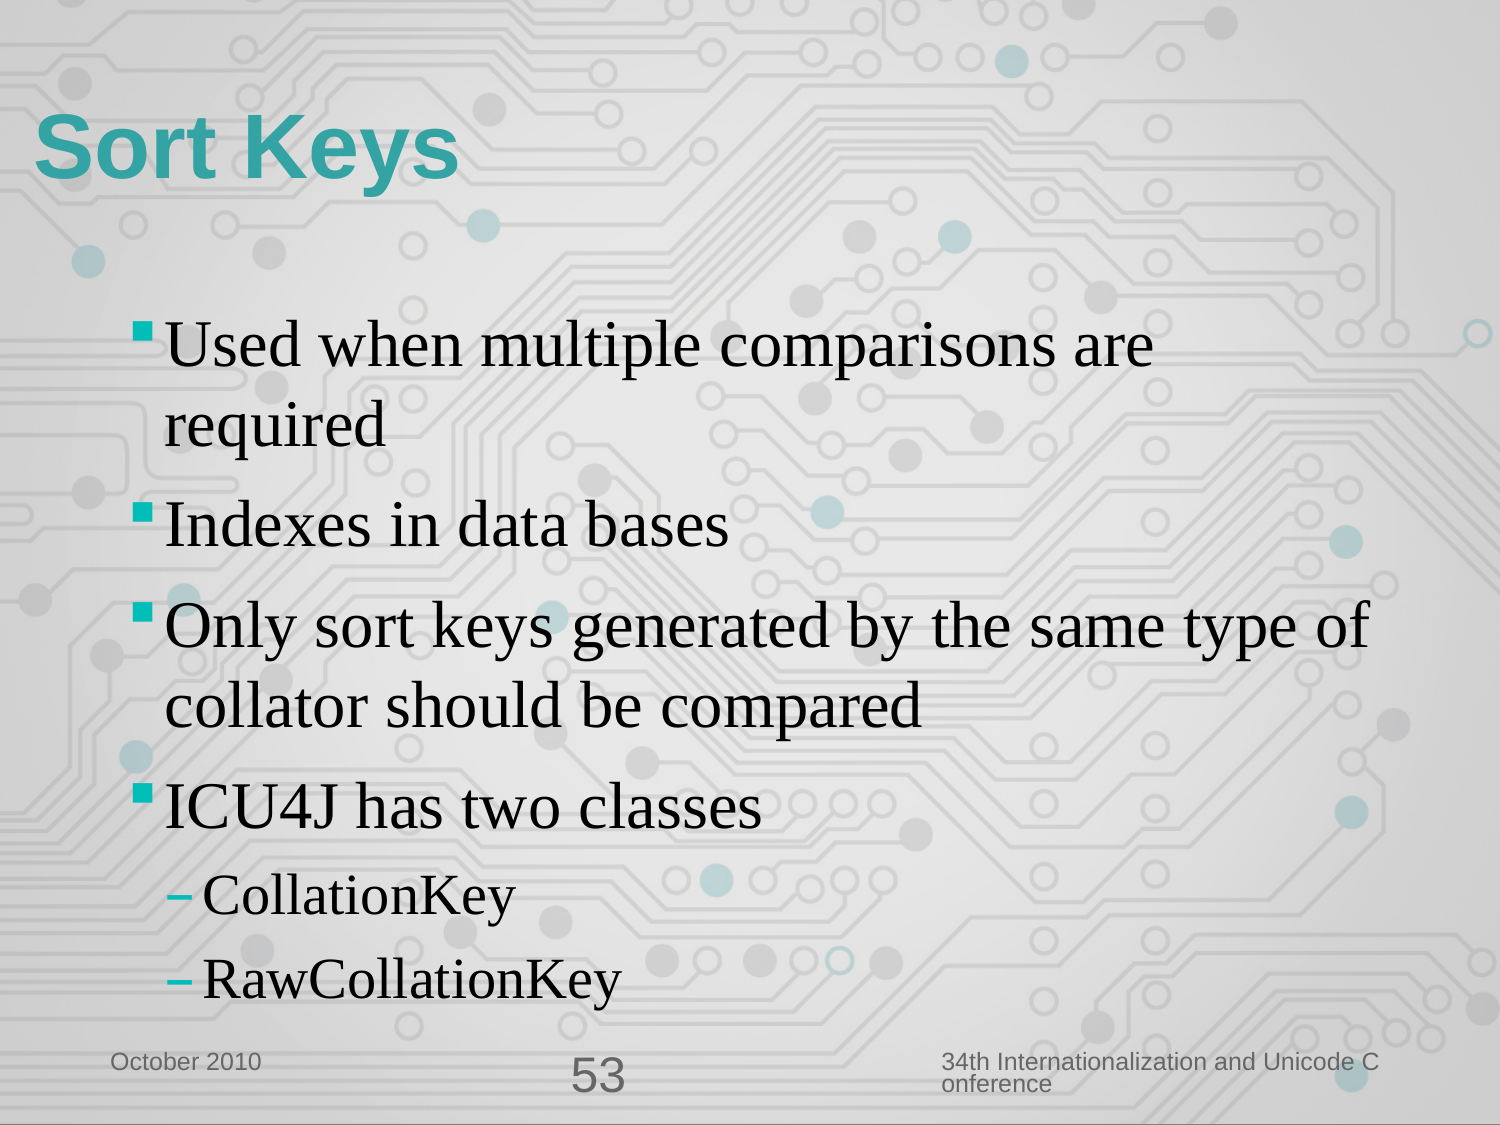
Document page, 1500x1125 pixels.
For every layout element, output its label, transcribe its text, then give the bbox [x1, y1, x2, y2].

title Sort Keys [25, 0, 1378, 207]
picture [0, 0, 1500, 1124]
list Used when multiple comparisons are required Indexes in data bases Only sort keys generated by the same type of collator should be compared ICU4J has two classes CollationKey RawCollationKey [112, 291, 1425, 1125]
